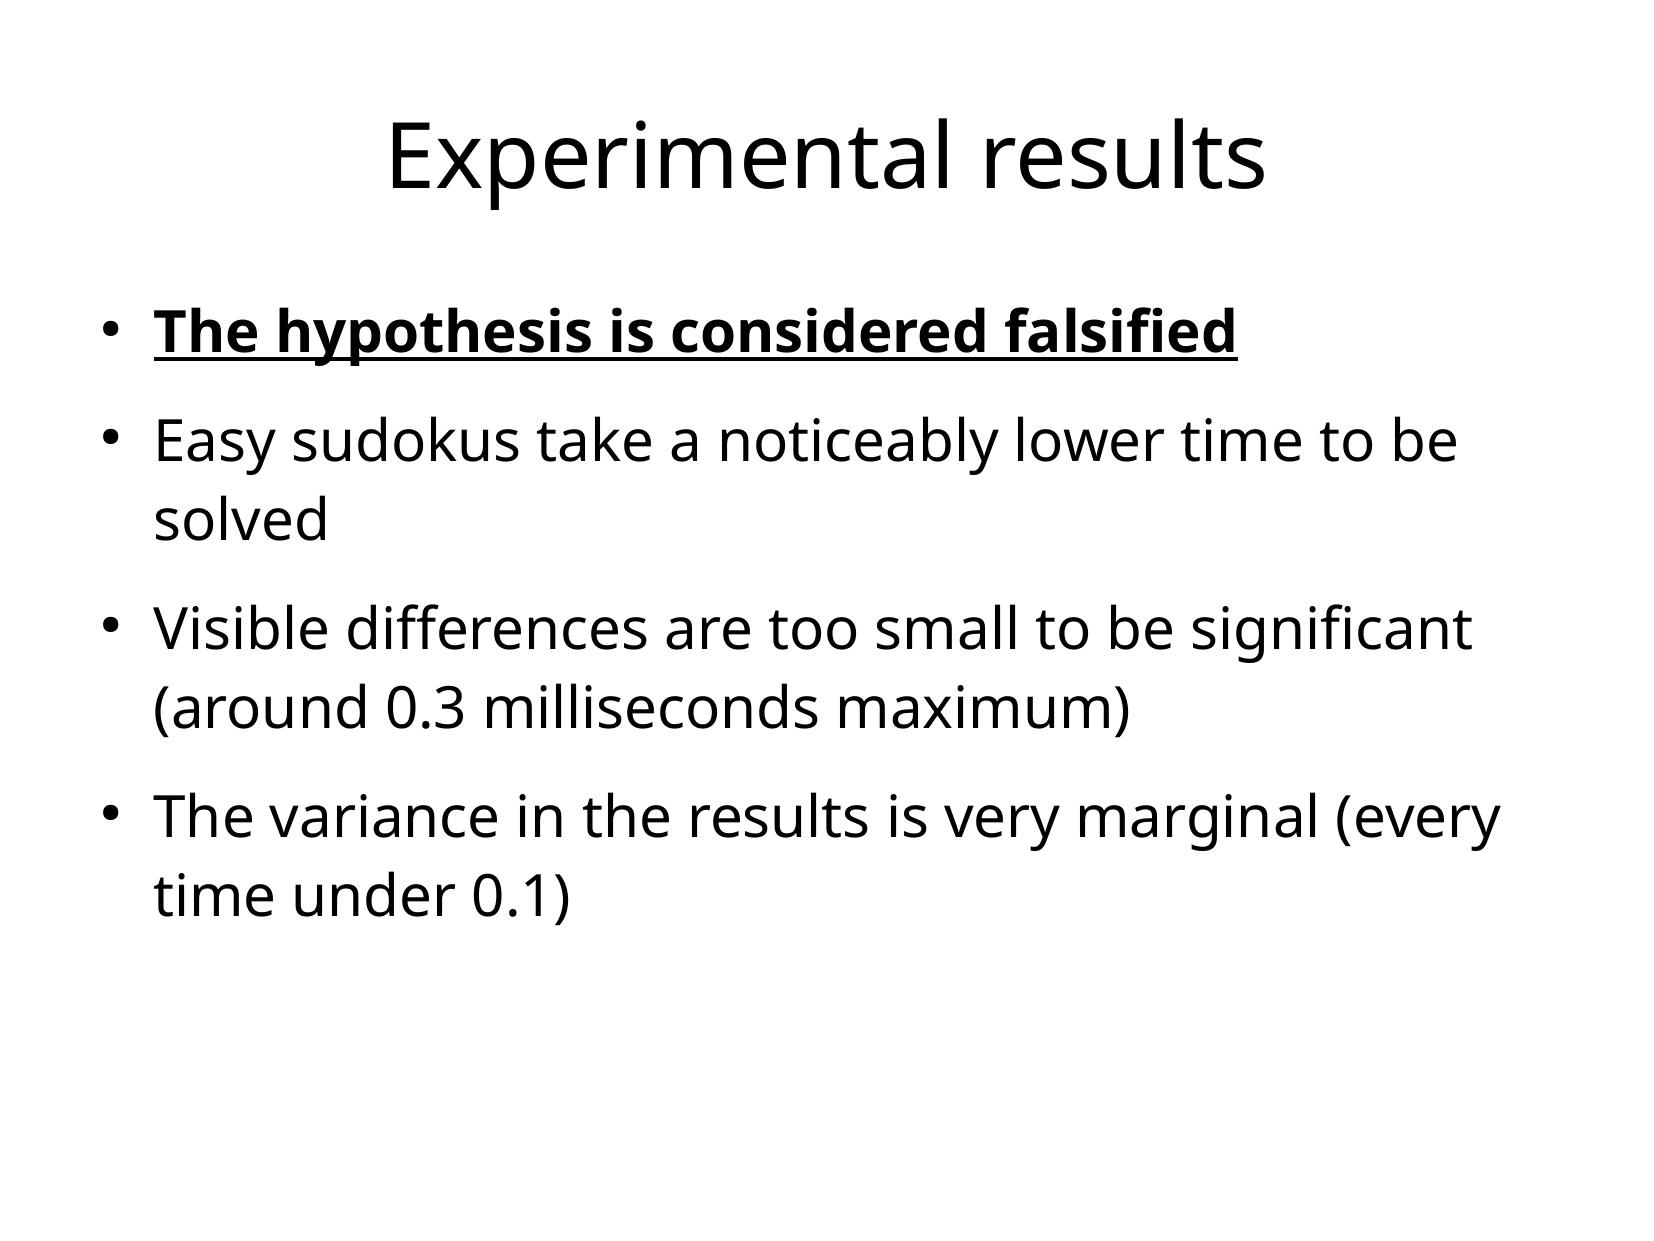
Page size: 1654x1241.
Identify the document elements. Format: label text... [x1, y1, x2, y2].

list The hypothesis is considered falsified Easy sudokus take a noticeably lower time to be solved Visible differences are too small to be significant (around 0.3 milliseconds maximum) The variance in the results is very marginal (every time under 0.1) [82, 290, 1571, 1010]
title Experimental results [82, 49, 1571, 257]
